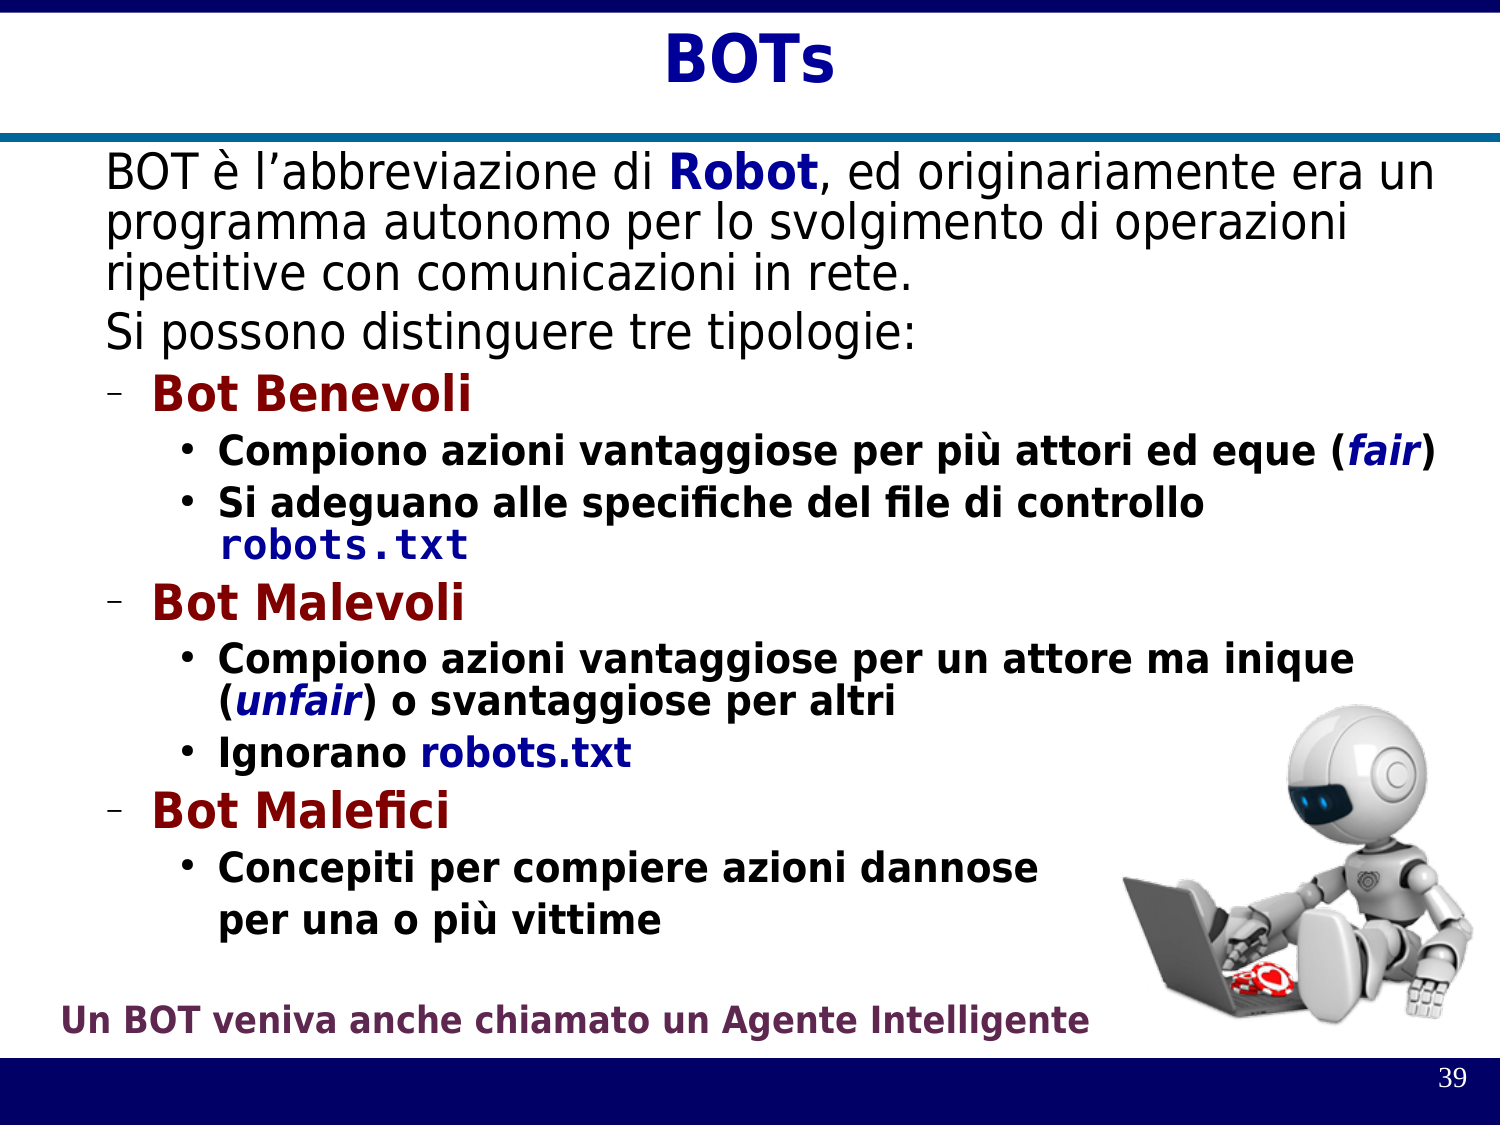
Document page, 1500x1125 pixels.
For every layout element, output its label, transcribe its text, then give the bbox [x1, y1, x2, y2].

list BOT è l’abbreviazione di Robot, ed originariamente era un programma autonomo per lo svolgimento di operazioni ripetitive con comunicazioni in rete. Si possono distinguere tre tipologie: Bot Benevoli Compiono azioni vantaggiose per più attori ed eque (fair) Si adeguano alle specifiche del file di controllo robots.txt Bot Malevoli Compiono azioni vantaggiose per un attore ma inique (unfair) o svantaggiose per altri Ignorano robots.txt Bot Malefici Concepiti per compiere azioni dannose per una o più vittime Un BOT veniva anche chiamato un Agente Intelligente [30, 149, 1471, 1050]
picture [1095, 677, 1500, 1051]
title BOTs [30, 0, 1471, 126]
